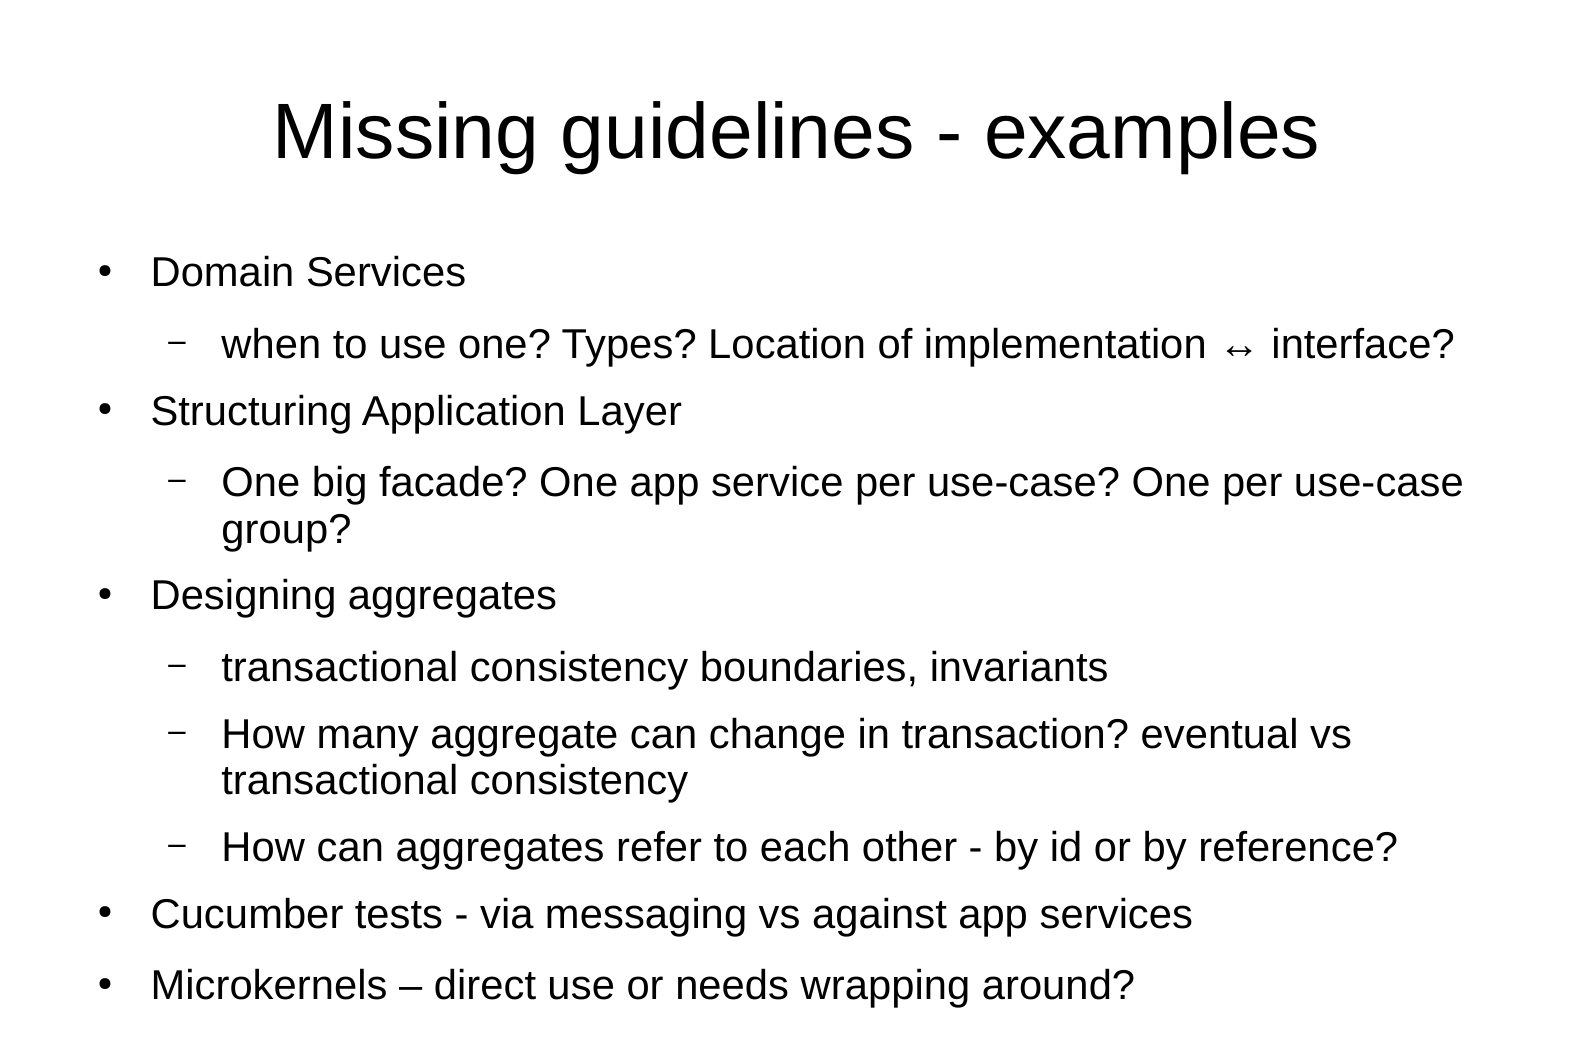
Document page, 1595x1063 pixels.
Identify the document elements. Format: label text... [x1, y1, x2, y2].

list Domain Services when to use one? Types? Location of implementation ↔ interface? Structuring Application Layer One big facade? One app service per use-case? One per use-case group? Designing aggregates transactional consistency boundaries, invariants How many aggregate can change in transaction? eventual vs transactional consistency How can aggregates refer to each other - by id or by reference? Cucumber tests - via messaging vs against app services Microkernels – direct use or needs wrapping around? [79, 248, 1515, 1013]
title Missing guidelines - examples [79, 42, 1515, 220]
